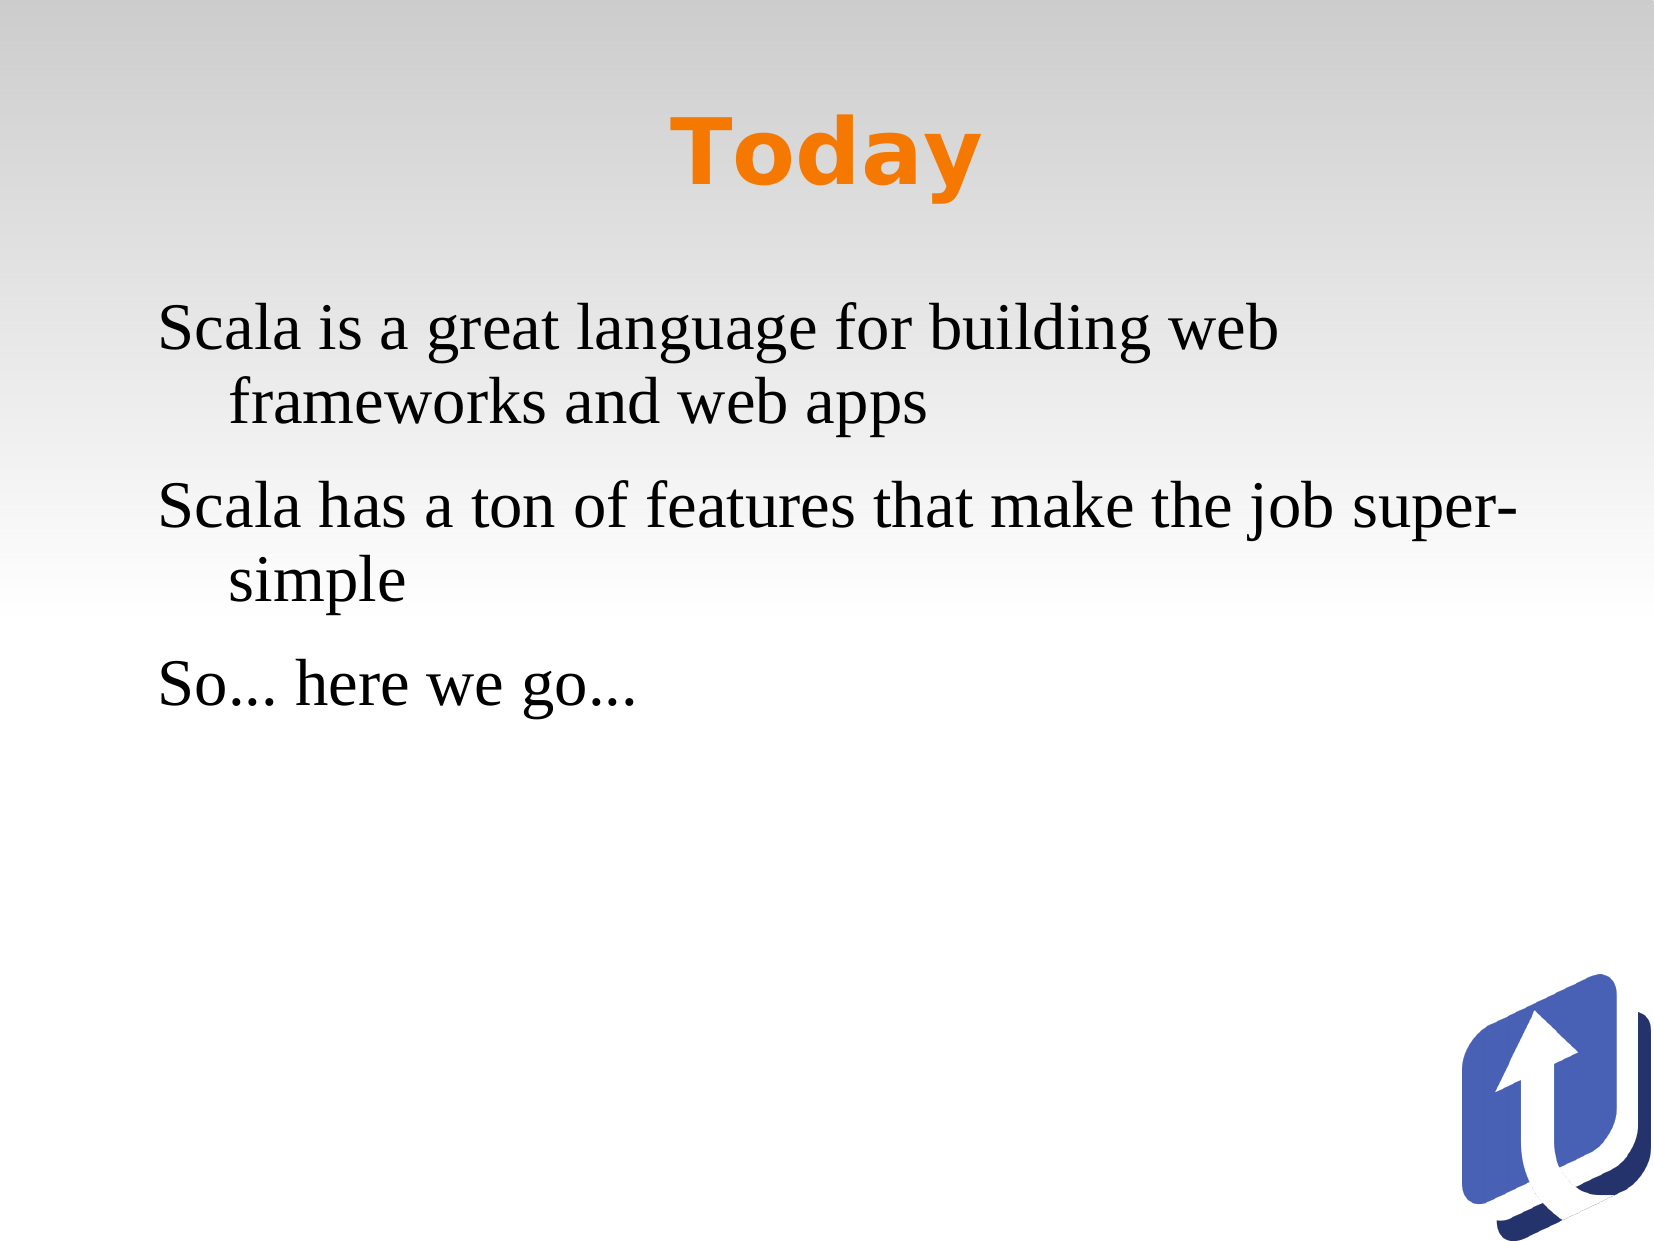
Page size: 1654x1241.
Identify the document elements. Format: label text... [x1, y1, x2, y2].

title Today [82, 49, 1571, 257]
picture [1462, 974, 1651, 1241]
list Scala is a great language for building web frameworks and web apps Scala has a ton of features that make the job super-simple So... here we go... [82, 290, 1571, 1109]
